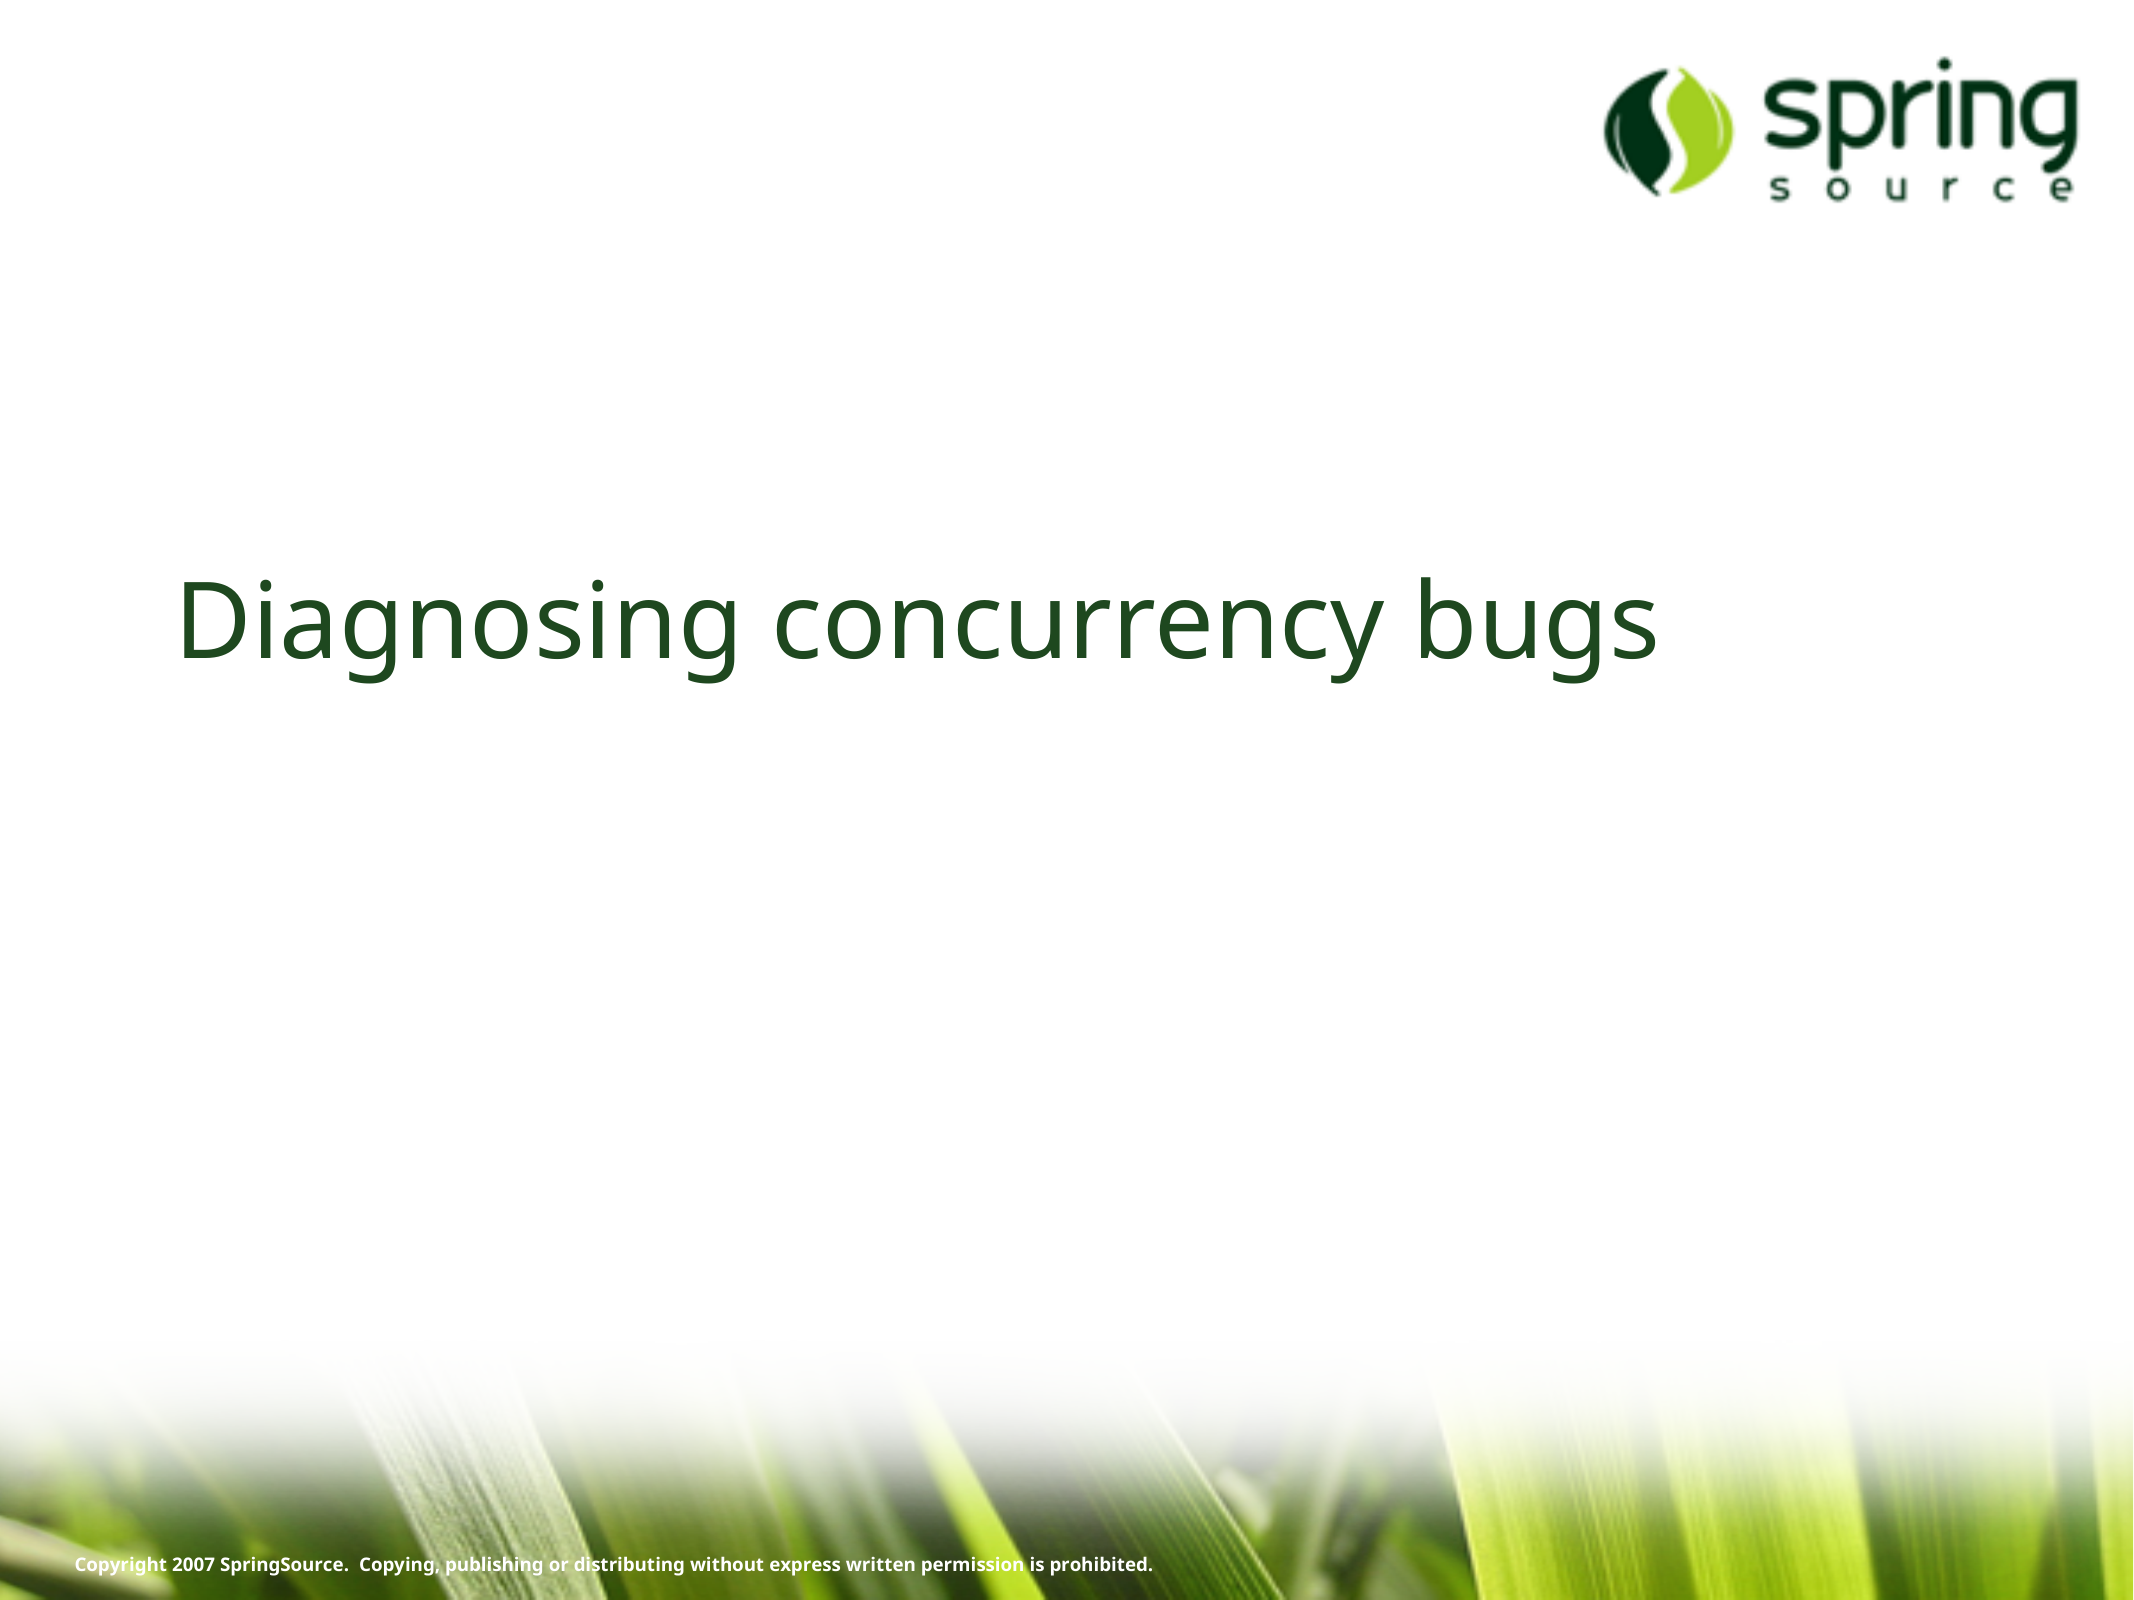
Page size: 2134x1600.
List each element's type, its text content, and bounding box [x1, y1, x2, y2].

picture [0, 1340, 2134, 1600]
picture [1555, 46, 2134, 224]
title Diagnosing concurrency bugs [153, 484, 1967, 752]
